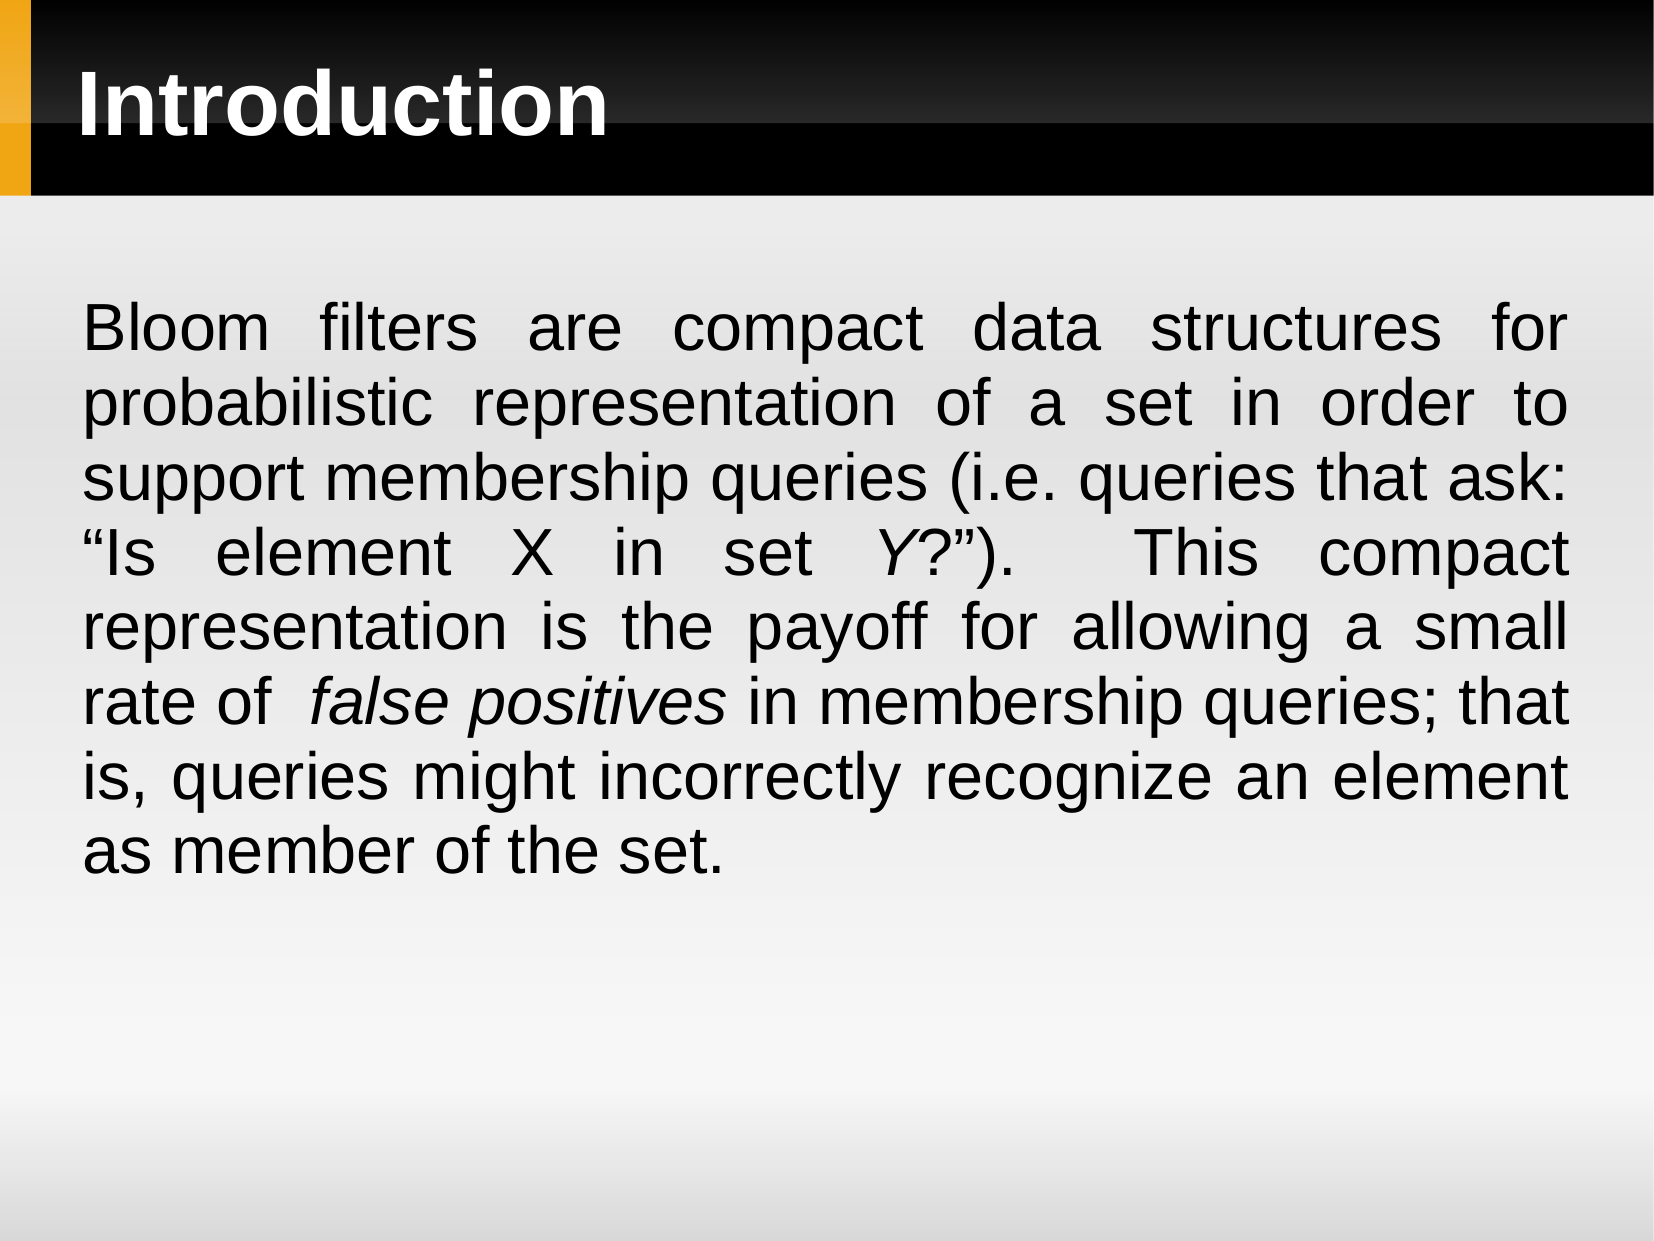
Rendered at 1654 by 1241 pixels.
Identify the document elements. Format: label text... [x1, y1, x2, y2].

picture [0, 0, 1654, 1241]
list Bloom filters are compact data structures for probabilistic representation of a set in order to support membership queries (i.e. queries that ask: “Is element X in set Y?”). This compact representation is the payoff for allowing a small rate of false positives in membership queries; that is, queries might incorrectly recognize an element as member of the set. [82, 290, 1571, 1109]
title Introduction [76, 0, 1565, 208]
